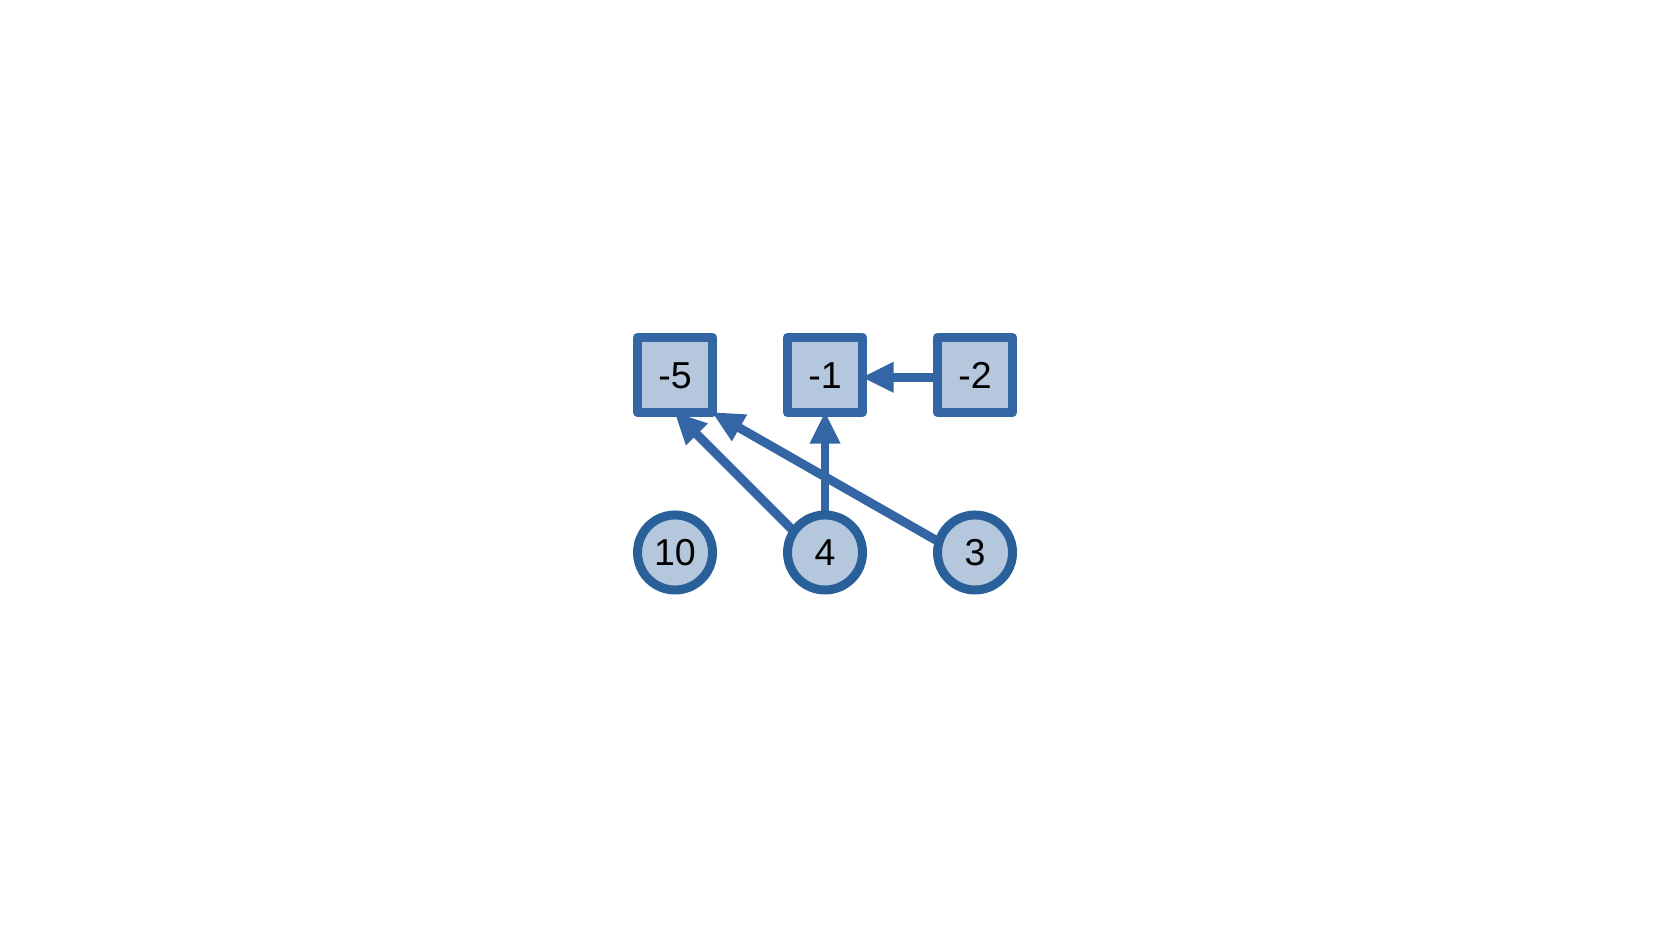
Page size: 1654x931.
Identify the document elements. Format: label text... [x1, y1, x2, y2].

text_box 4 [787, 514, 863, 591]
text_box -1 [787, 337, 863, 413]
text_box 3 [937, 514, 1013, 591]
text_box -2 [937, 337, 1013, 413]
text_box -5 [637, 337, 713, 413]
text_box 10 [637, 514, 713, 591]
